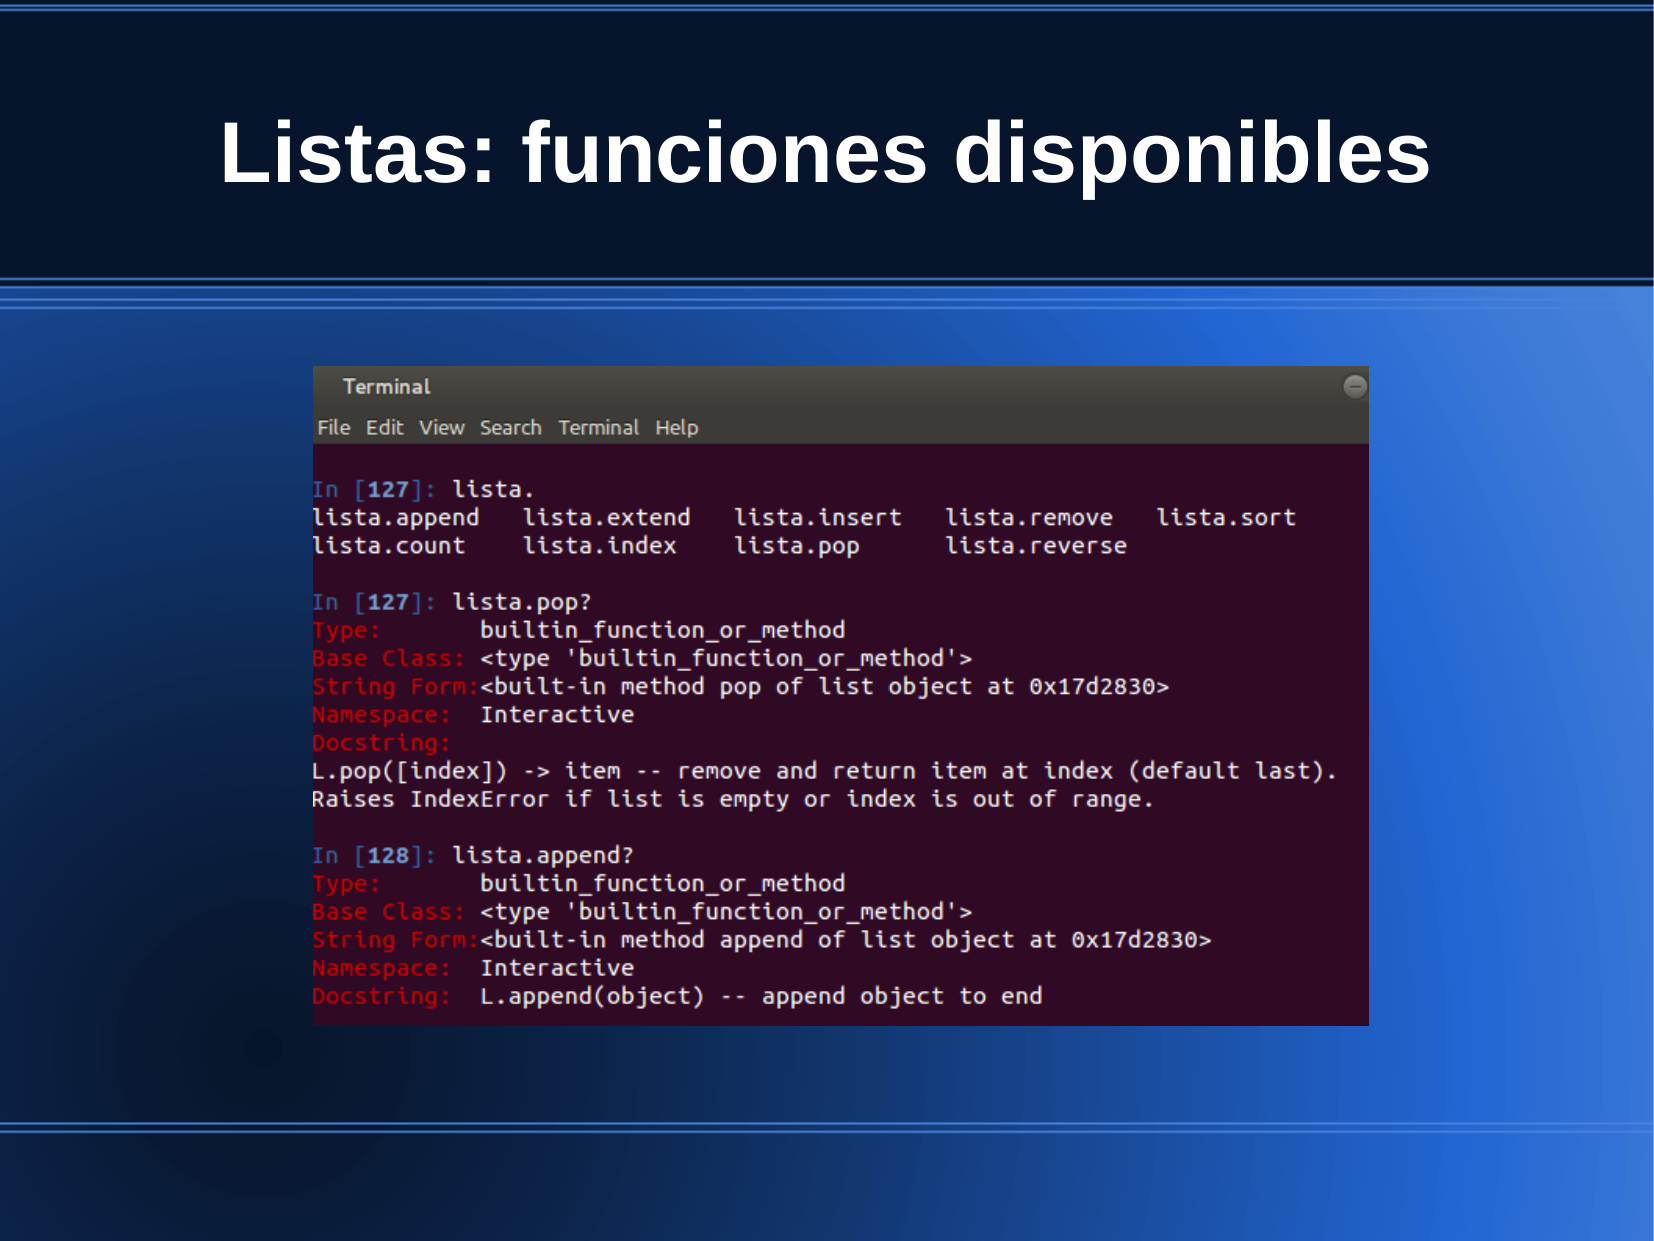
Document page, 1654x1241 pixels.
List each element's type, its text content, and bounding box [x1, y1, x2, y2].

title Listas: funciones disponibles [82, 49, 1571, 257]
picture [0, 0, 1654, 1241]
